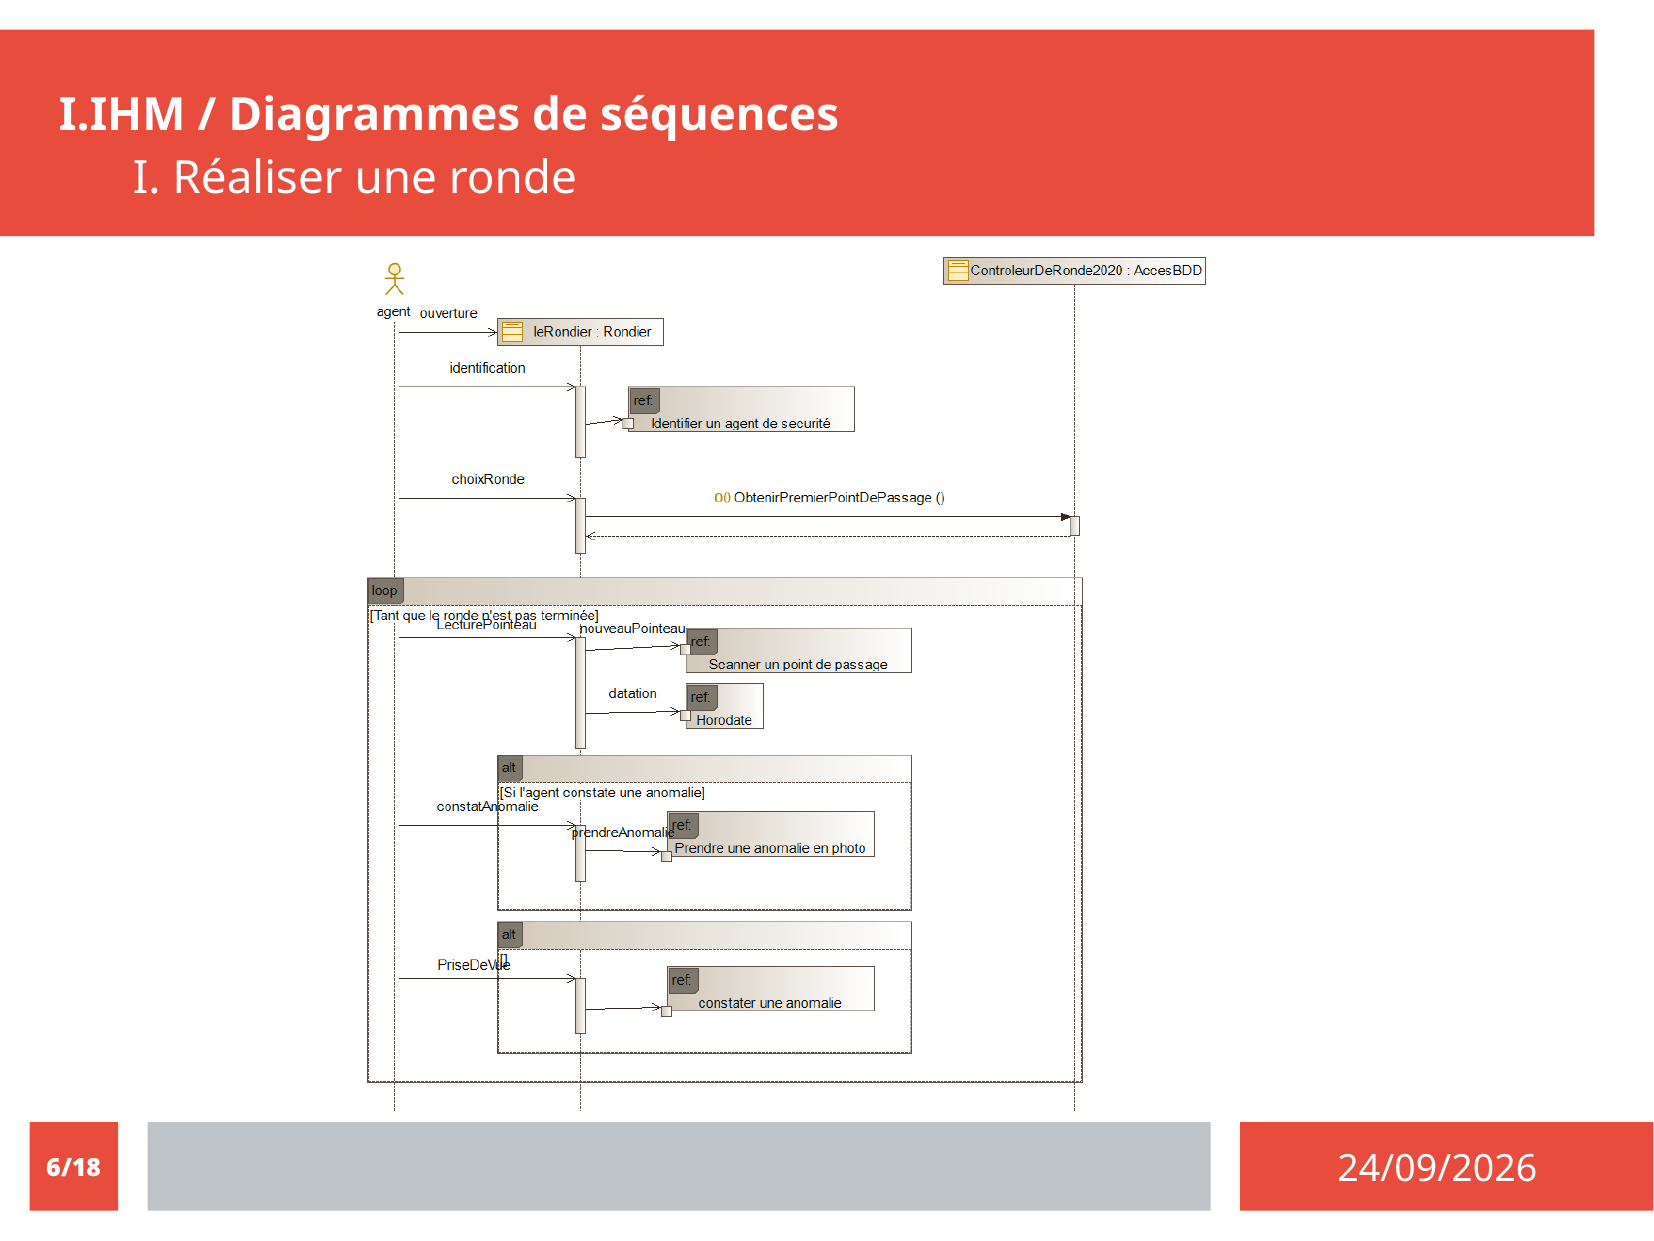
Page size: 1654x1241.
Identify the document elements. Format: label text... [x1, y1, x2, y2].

title I.IHM / Diagrammes de séquences I. Réaliser une ronde [59, 59, 1595, 207]
picture [318, 248, 1252, 1111]
